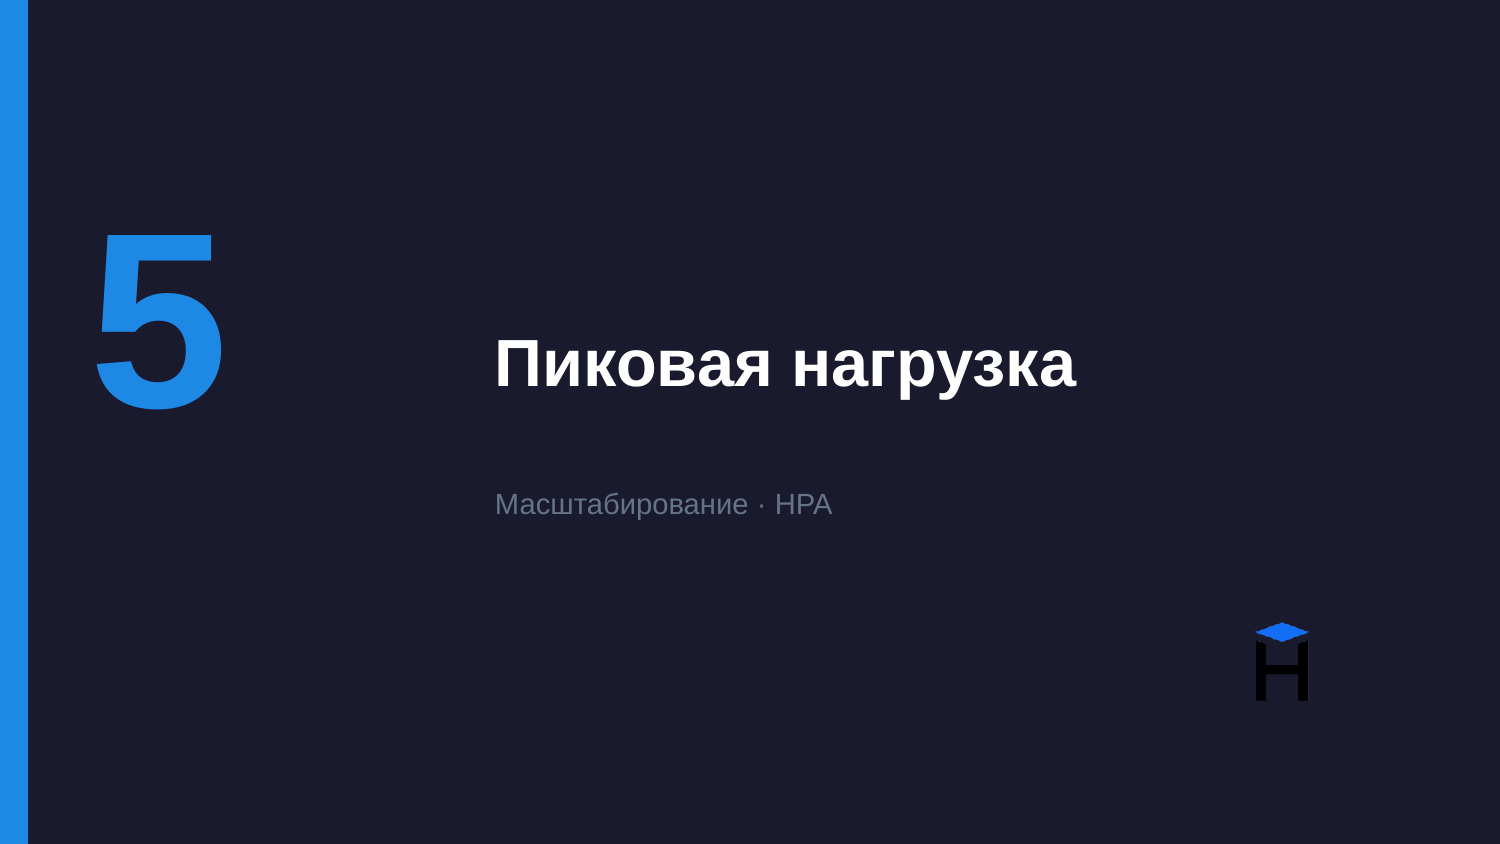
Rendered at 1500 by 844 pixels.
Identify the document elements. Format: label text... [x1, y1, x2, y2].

text_box Масштабирование · HPA [479, 464, 1455, 540]
text_box [0, 0, 27, 844]
picture [1255, 622, 1309, 701]
text_box 5 [74, 119, 525, 495]
text_box Пиковая нагрузка [479, 269, 1455, 450]
